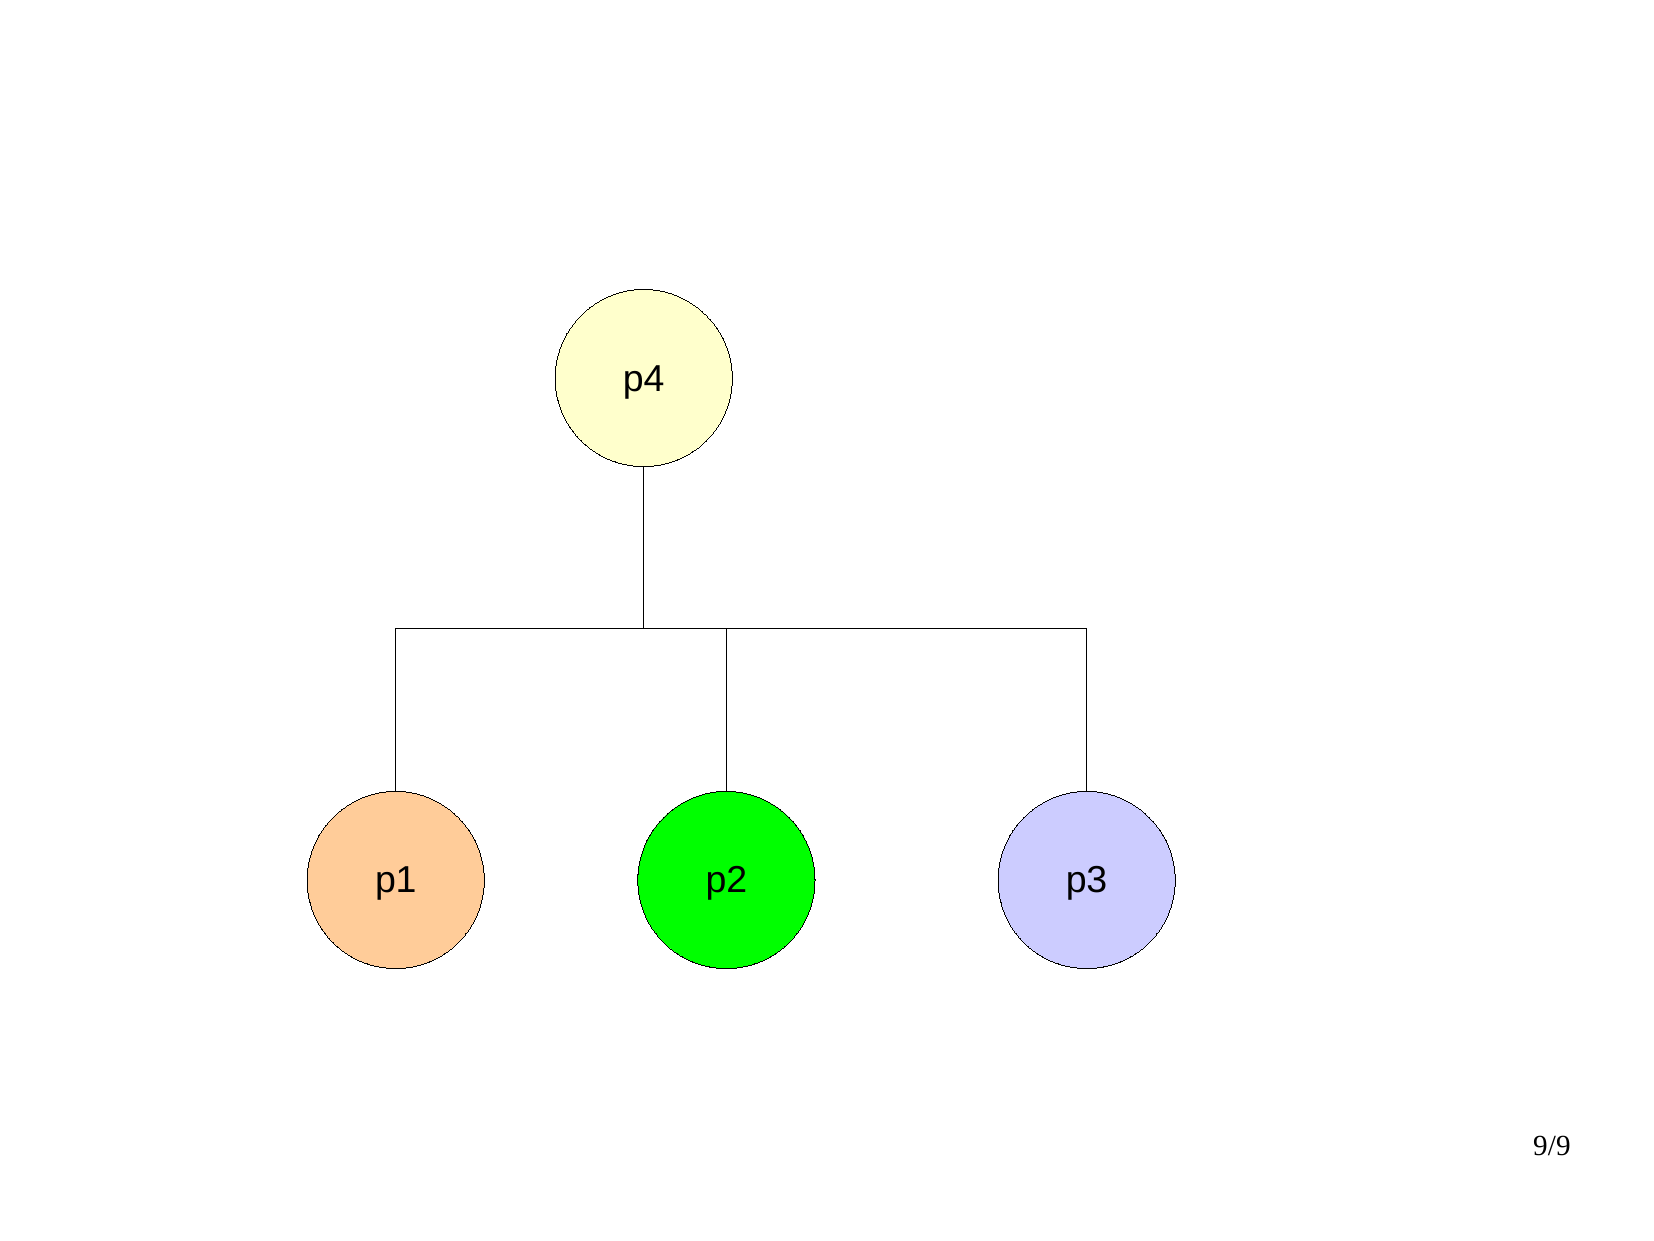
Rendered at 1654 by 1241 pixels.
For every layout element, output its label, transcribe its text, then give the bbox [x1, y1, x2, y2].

text_box p1 [307, 791, 485, 969]
text_box p4 [555, 289, 733, 467]
text_box p3 [998, 791, 1176, 969]
text_box p2 [637, 791, 816, 969]
